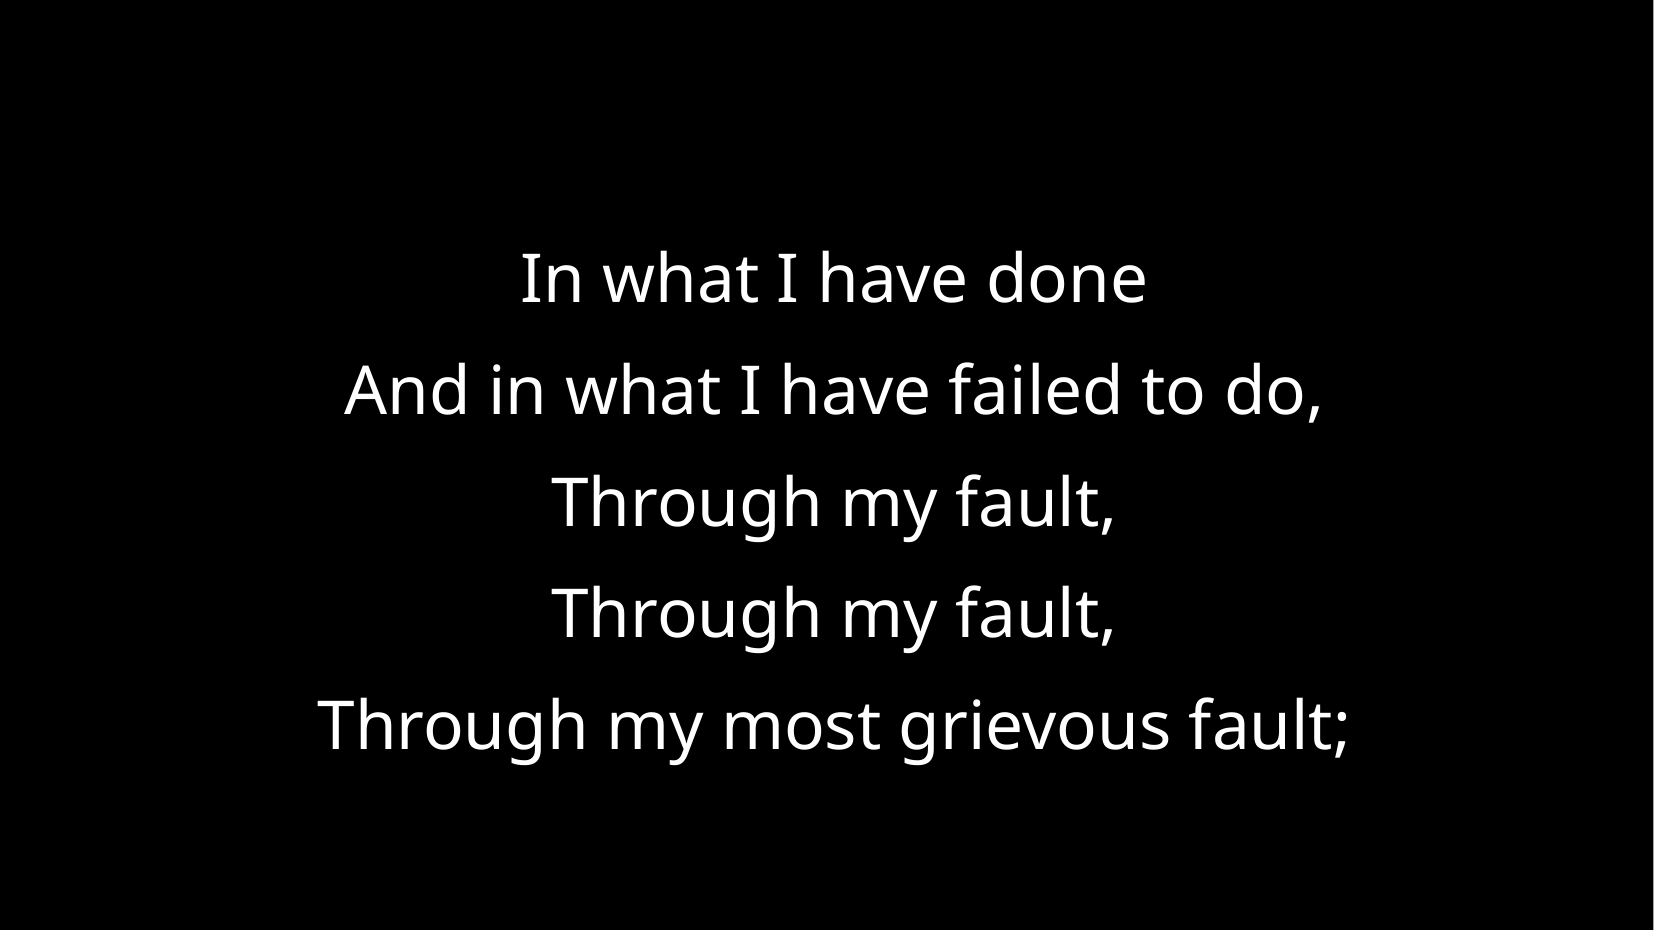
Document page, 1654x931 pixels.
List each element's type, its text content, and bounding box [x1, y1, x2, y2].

list In what I have done And in what I have failed to do, Through my fault, Through my fault, Through my most grievous fault; [0, 230, 1654, 770]
